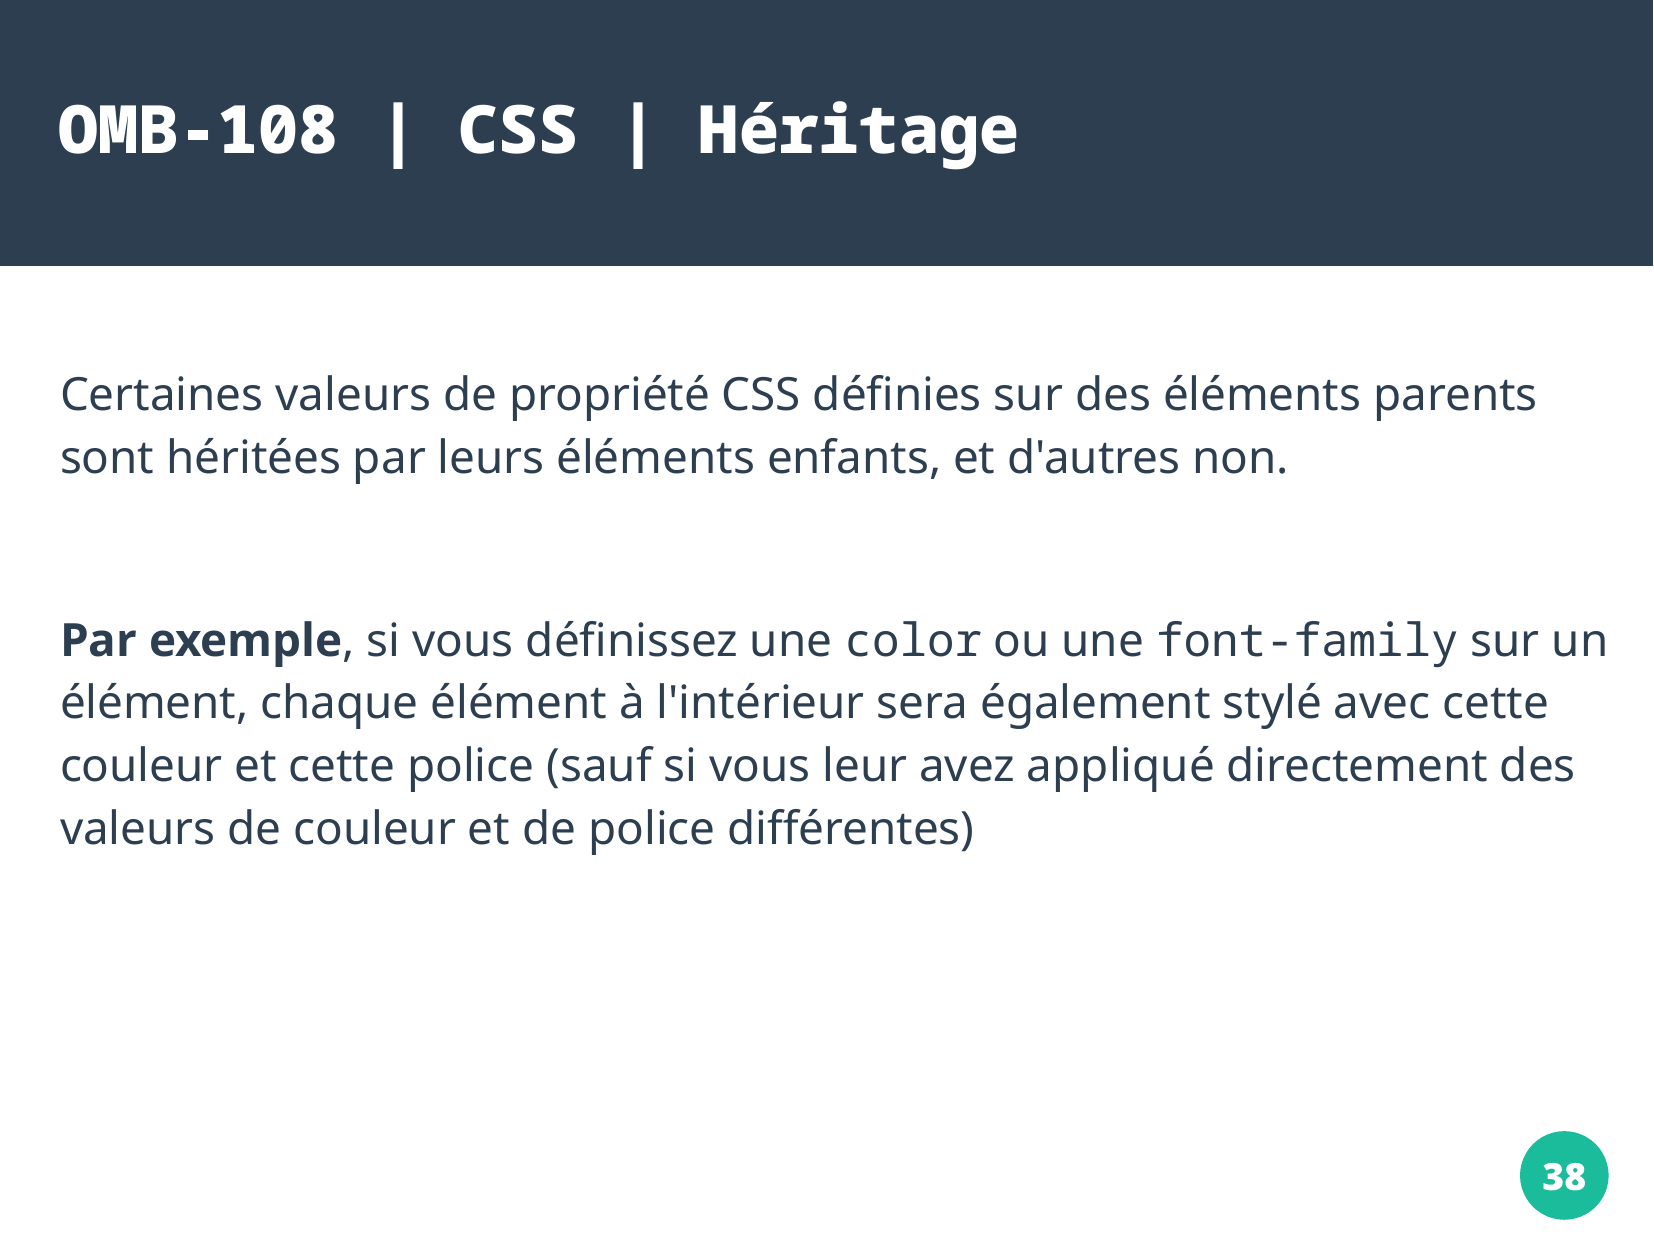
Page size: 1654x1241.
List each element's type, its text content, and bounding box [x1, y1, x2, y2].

title OMB-108 | CSS | Héritage [58, 49, 1594, 207]
list Certaines valeurs de propriété CSS définies sur des éléments parents sont héritées par leurs éléments enfants, et d'autres non. Par exemple, si vous définissez une color ou une font-family sur un élément, chaque élément à l'intérieur sera également stylé avec cette couleur et cette police (sauf si vous leur avez appliqué directement des valeurs de couleur et de police différentes) [60, 270, 1636, 1231]
